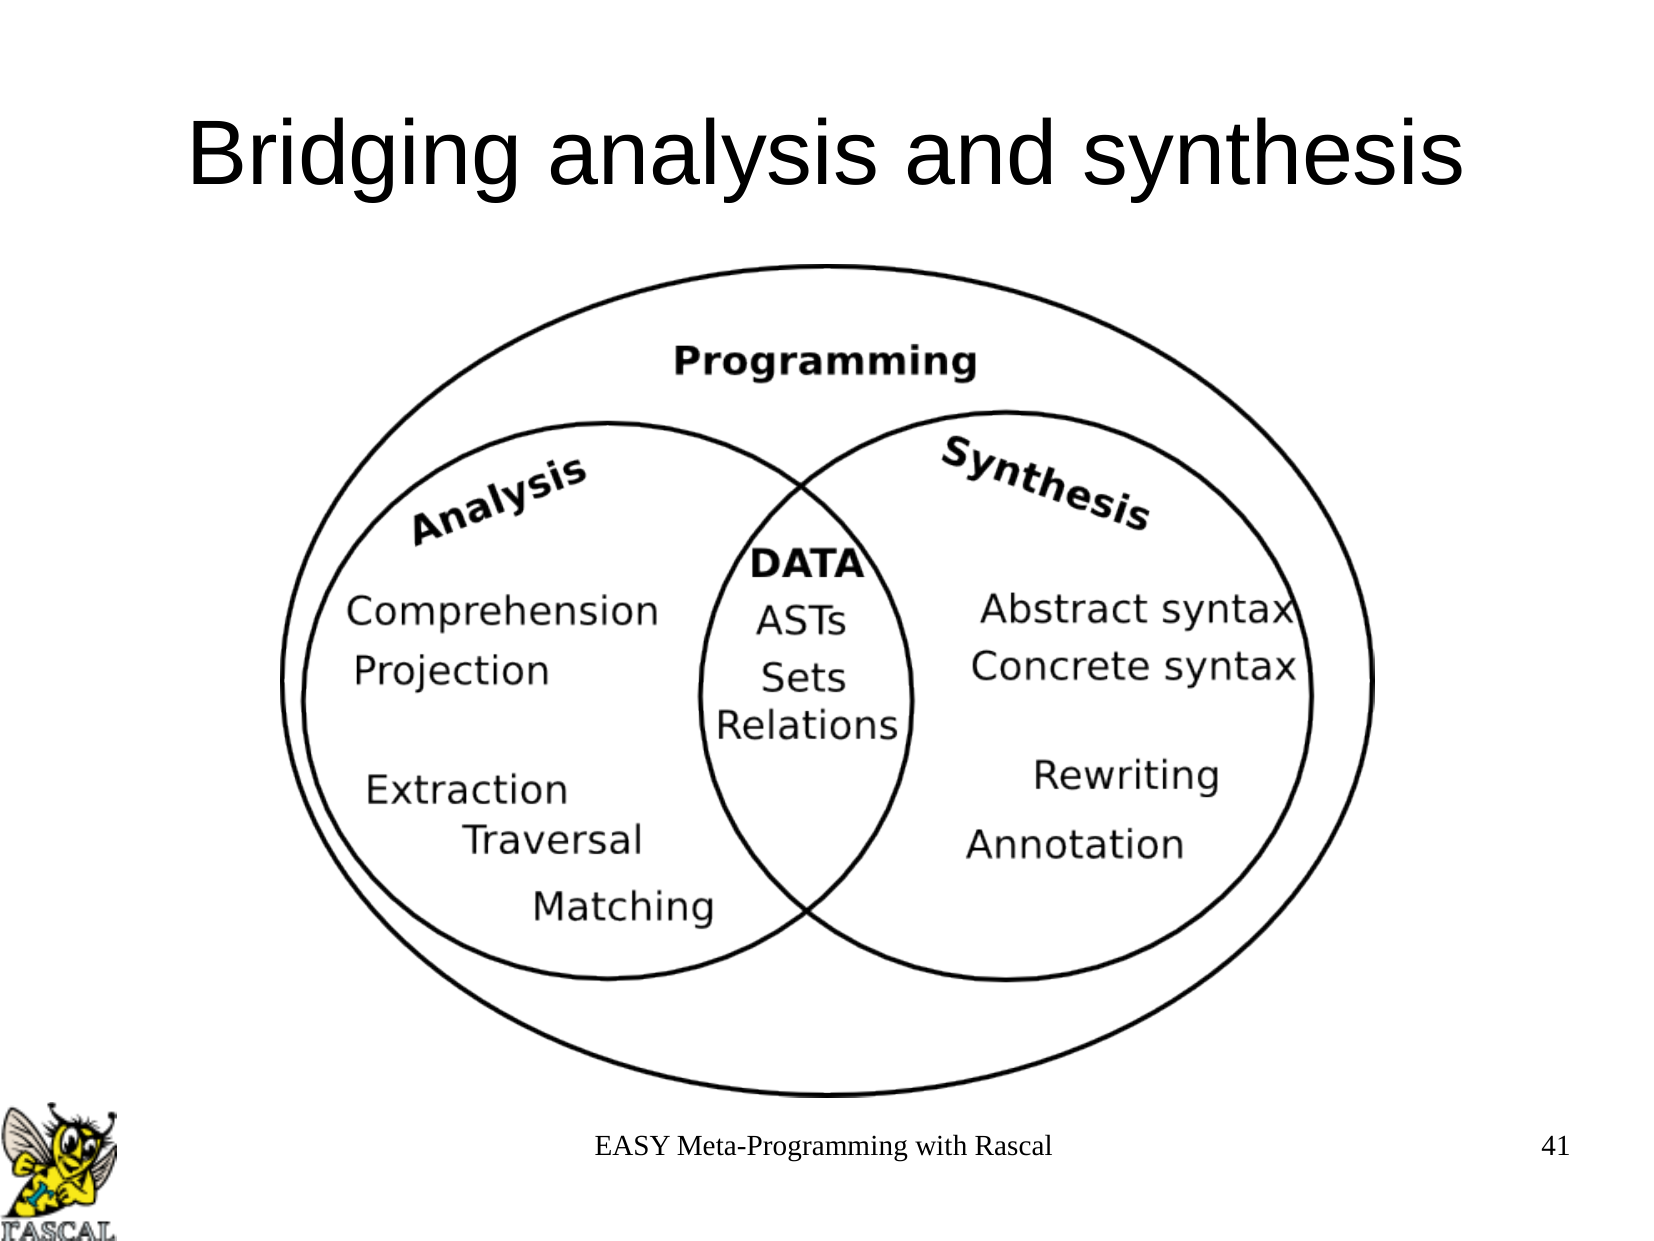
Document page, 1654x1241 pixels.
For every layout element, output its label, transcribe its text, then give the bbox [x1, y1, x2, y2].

picture [280, 264, 1375, 1098]
title Bridging analysis and synthesis [82, 56, 1571, 250]
picture [0, 1102, 117, 1241]
